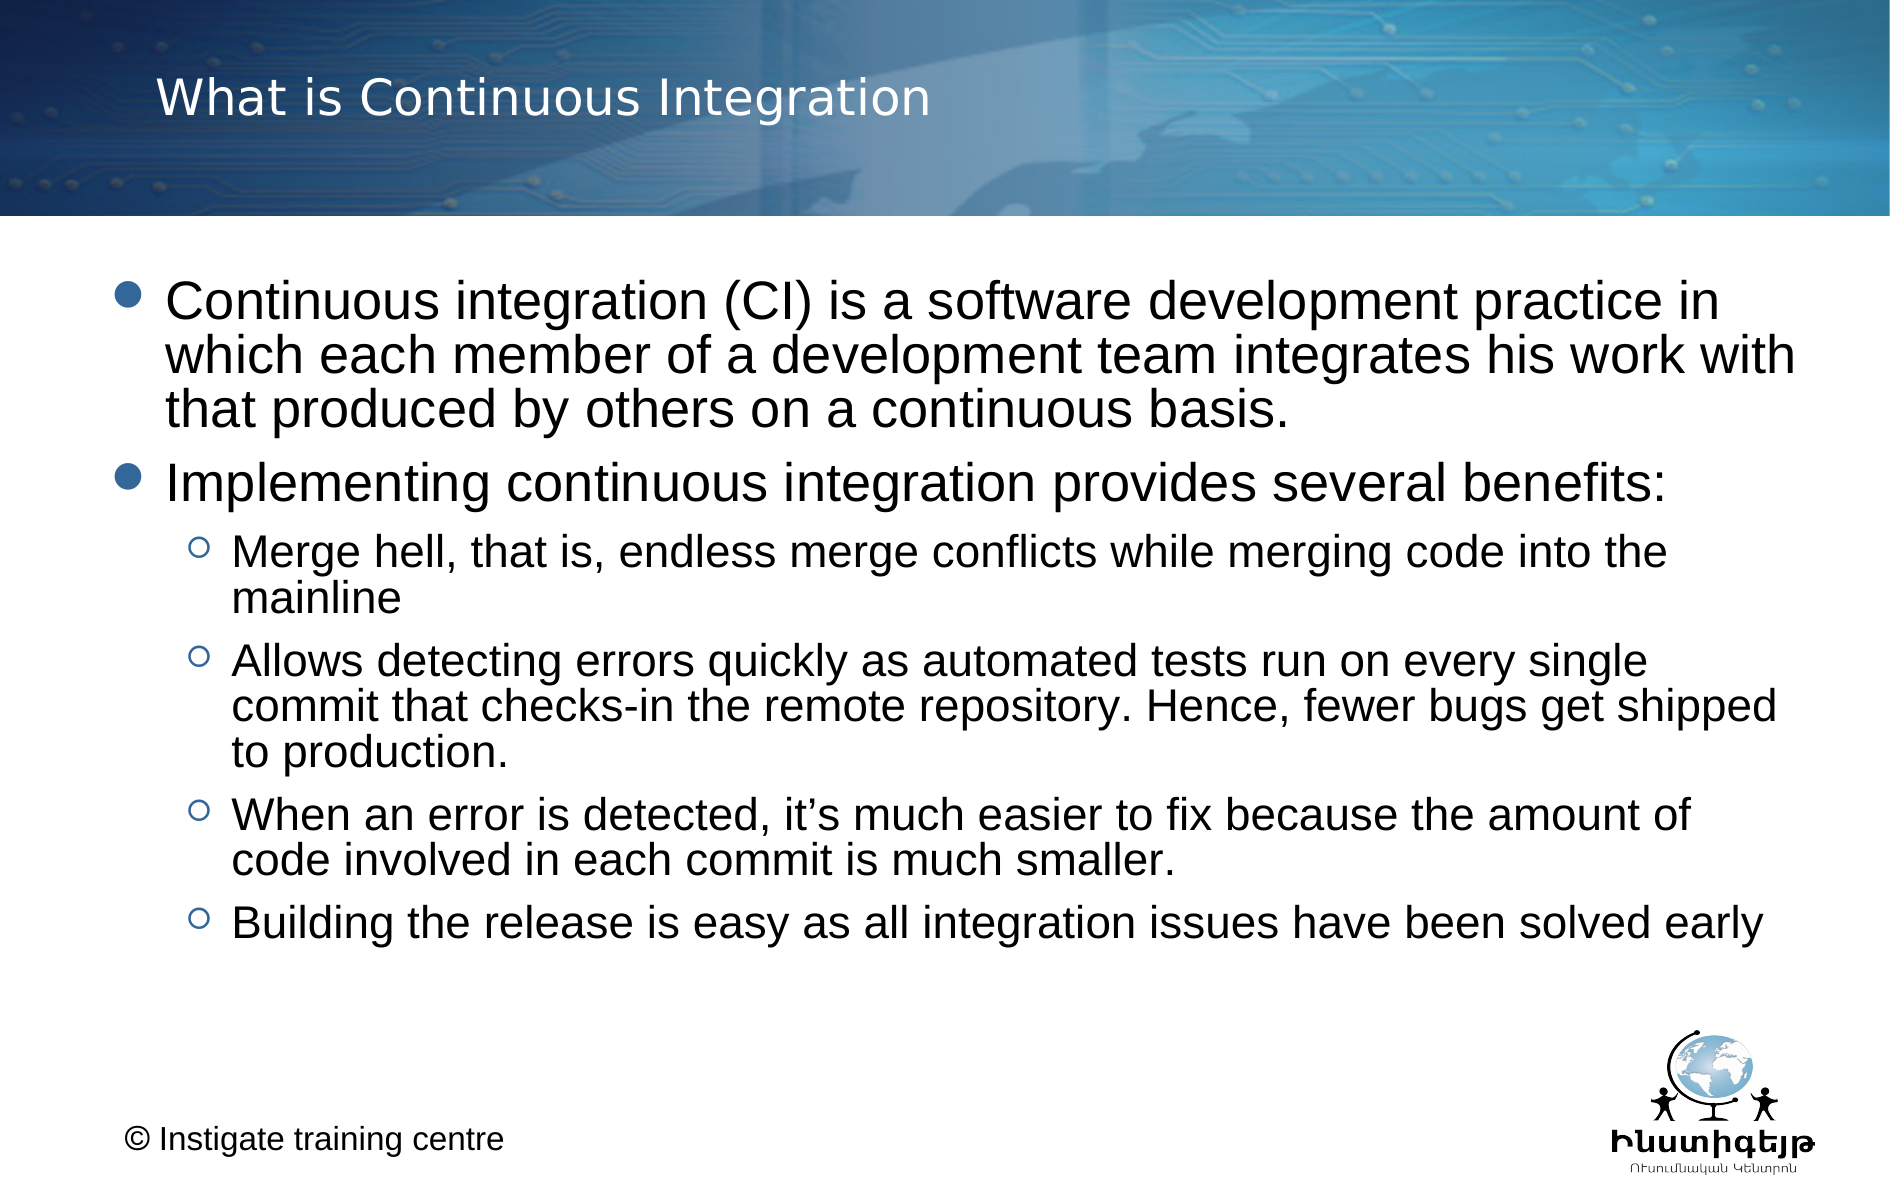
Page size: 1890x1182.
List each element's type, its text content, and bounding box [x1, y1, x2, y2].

picture [0, 0, 1890, 216]
picture [1612, 1030, 1815, 1175]
list Continuous integration (CI) is a software development practice in which each member of a development team integrates his work with that produced by others on a continuous basis. Implementing continuous integration provides several benefits: Merge hell, that is, endless merge conflicts while merging code into the mainline Allows detecting errors quickly as automated tests run on every single commit that checks-in the remote repository. Hence, fewer bugs get shipped to production. When an error is detected, it’s much easier to fix because the amount of code involved in each commit is much smaller. Building the release is easy as all integration issues have been solved early [110, 276, 1801, 298]
